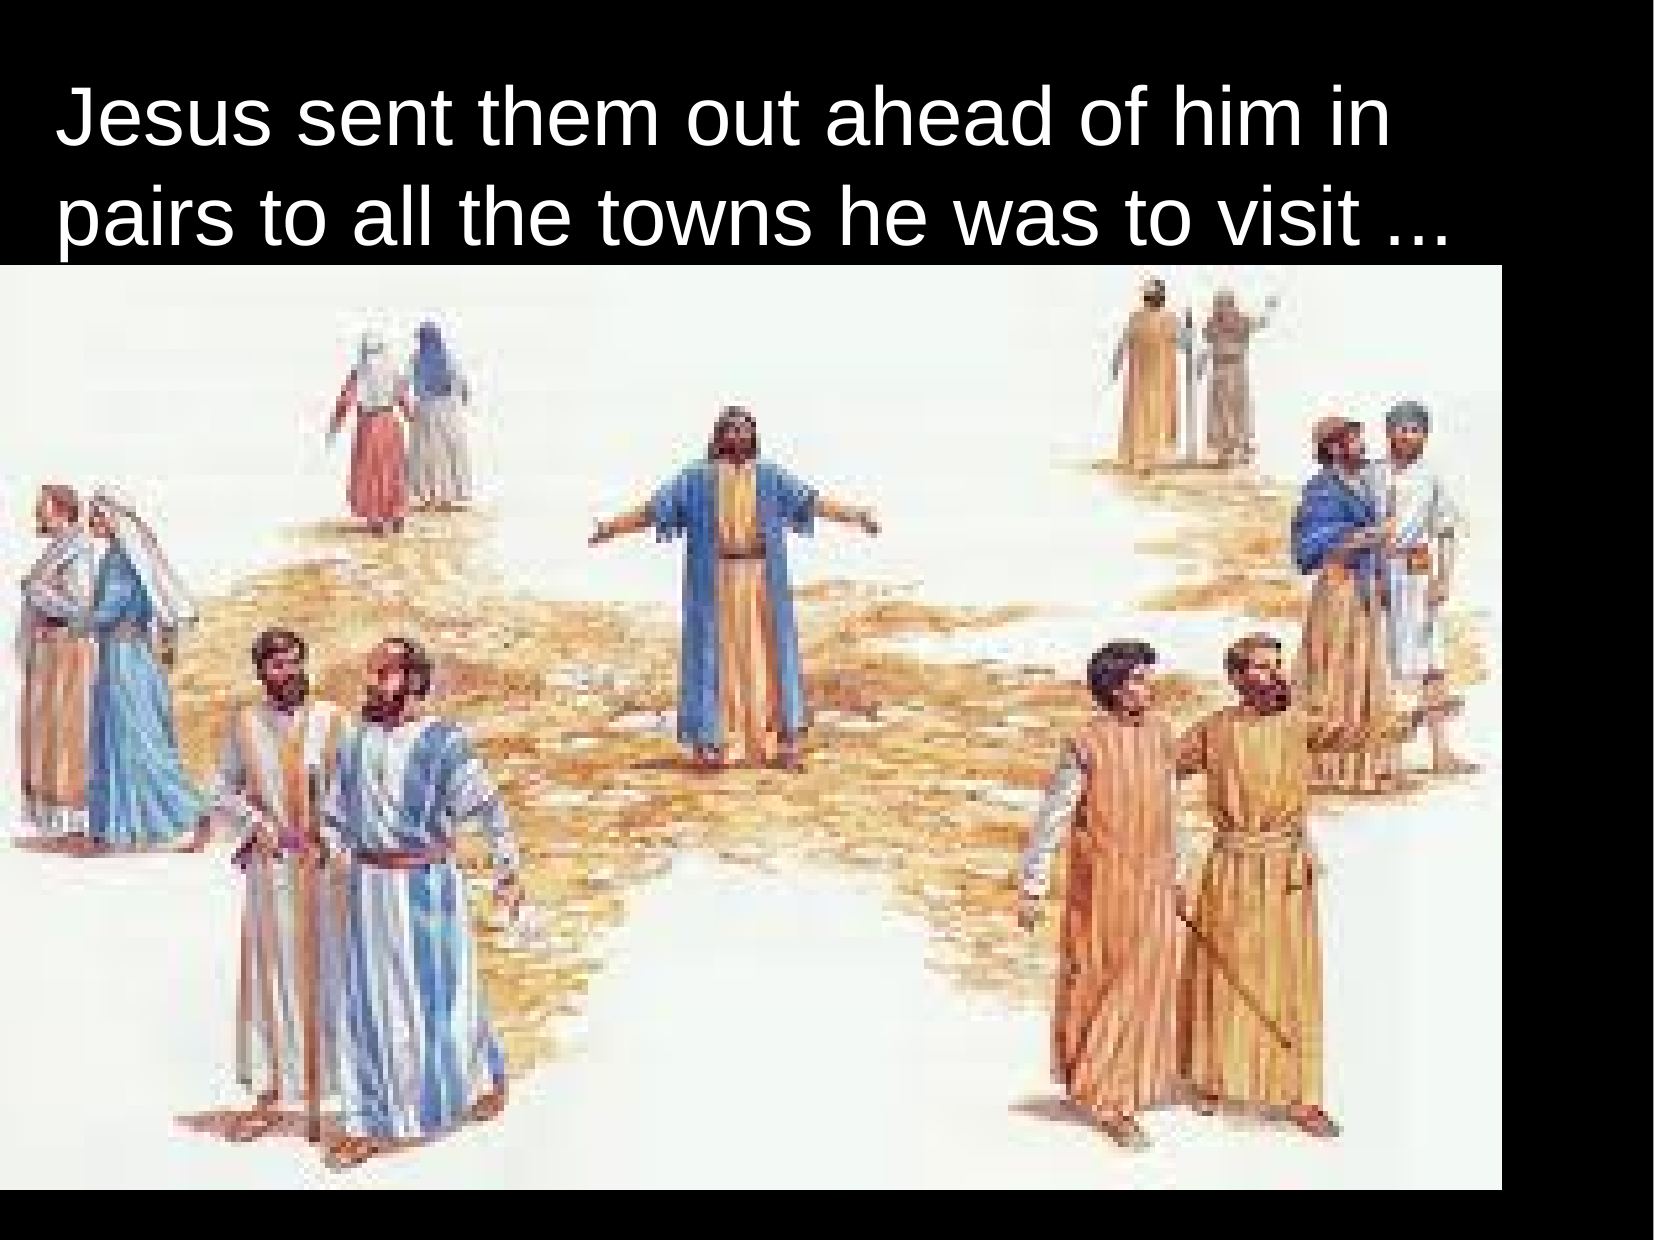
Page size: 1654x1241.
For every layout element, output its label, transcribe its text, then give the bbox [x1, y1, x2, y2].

text_box Jesus sent them out ahead of him in pairs to all the towns he was to visit ... [41, 54, 1471, 271]
picture [0, 265, 1502, 1190]
